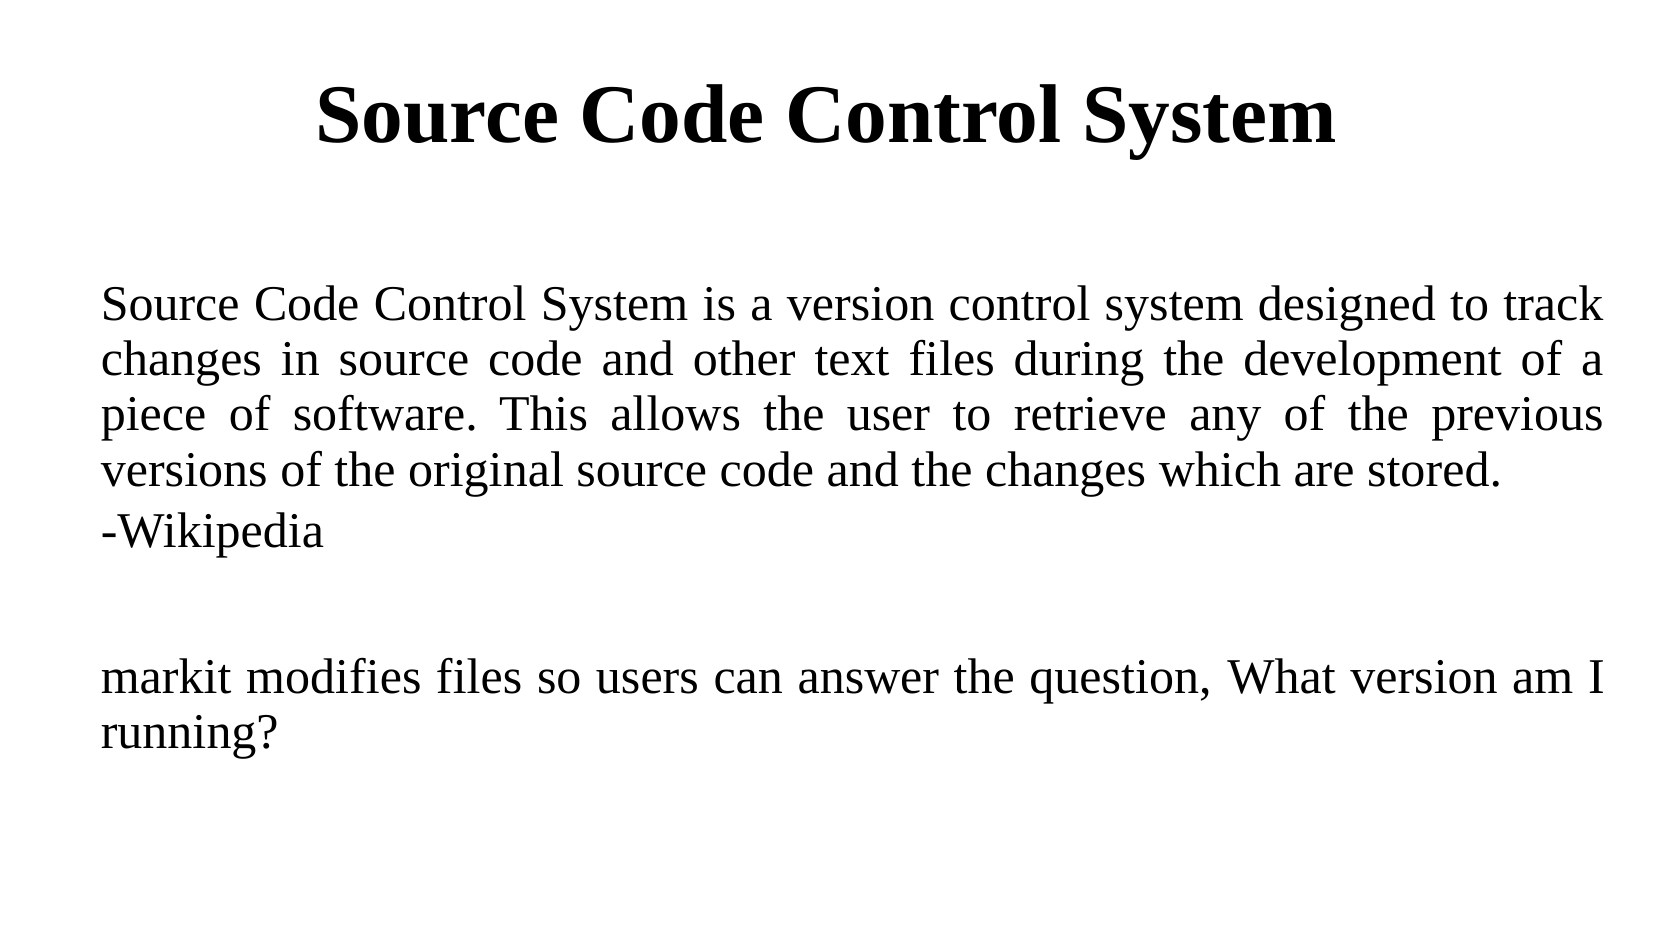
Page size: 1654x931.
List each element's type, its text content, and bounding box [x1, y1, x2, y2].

list Source Code Control System is a version control system designed to track changes in source code and other text files during the development of a piece of software. This allows the user to retrieve any of the previous versions of the original source code and the changes which are stored. -Wikipedia markit modifies files so users can answer the question, What version am I running? [30, 210, 1606, 826]
title Source Code Control System [82, 37, 1571, 193]
